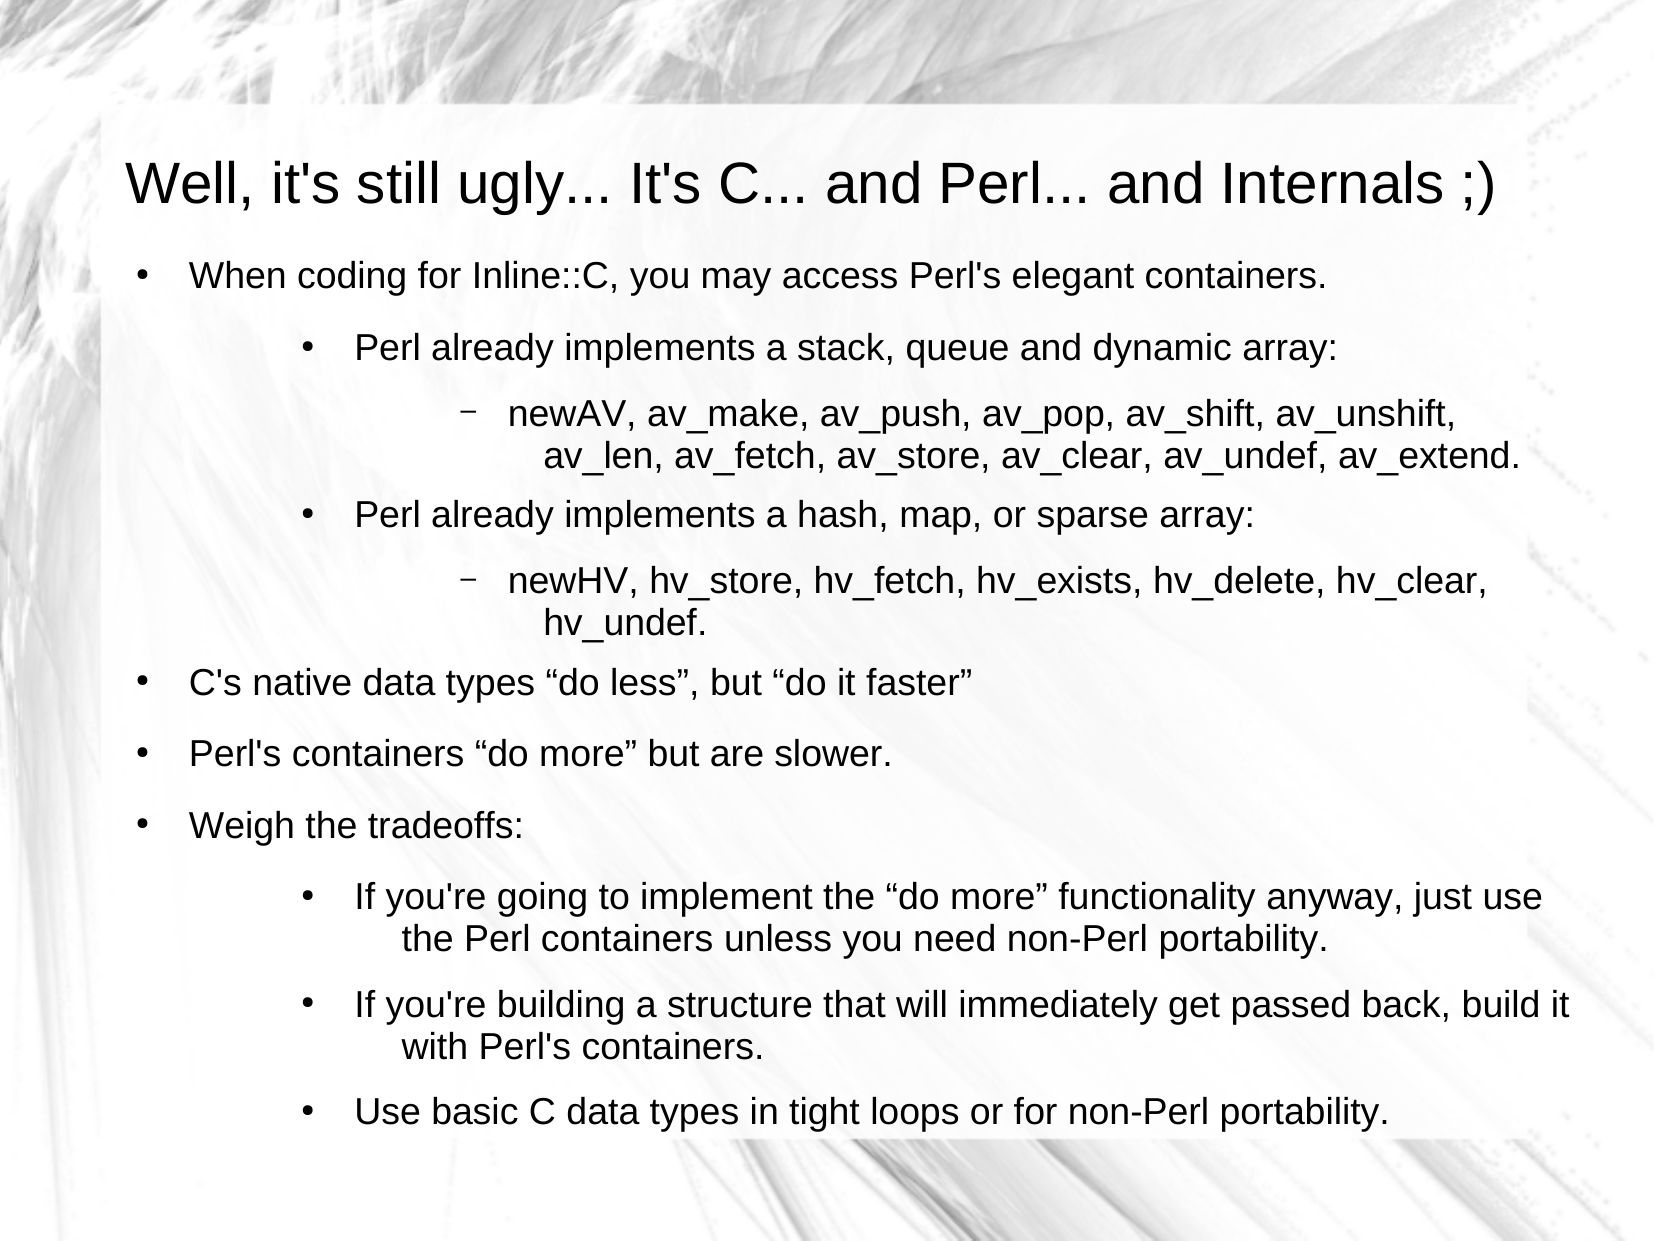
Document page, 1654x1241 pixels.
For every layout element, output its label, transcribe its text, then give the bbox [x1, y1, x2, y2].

list When coding for Inline::C, you may access Perl's elegant containers. Perl already implements a stack, queue and dynamic array: newAV, av_make, av_push, av_pop, av_shift, av_unshift, av_len, av_fetch, av_store, av_clear, av_undef, av_extend. Perl already implements a hash, map, or sparse array: newHV, hv_store, hv_fetch, hv_exists, hv_delete, hv_clear, hv_undef. C's native data types “do less”, but “do it faster” Perl's containers “do more” but are slower. Weigh the tradeoffs: If you're going to implement the “do more” functionality anyway, just use the Perl containers unless you need non-Perl portability. If you're building a structure that will immediately get passed back, build it with Perl's containers. Use basic C data types in tight loops or for non-Perl portability. [118, 255, 1571, 1146]
title Well, it's still ugly... It's C... and Perl... and Internals ;) [118, 112, 1506, 255]
picture [0, 0, 1654, 1241]
